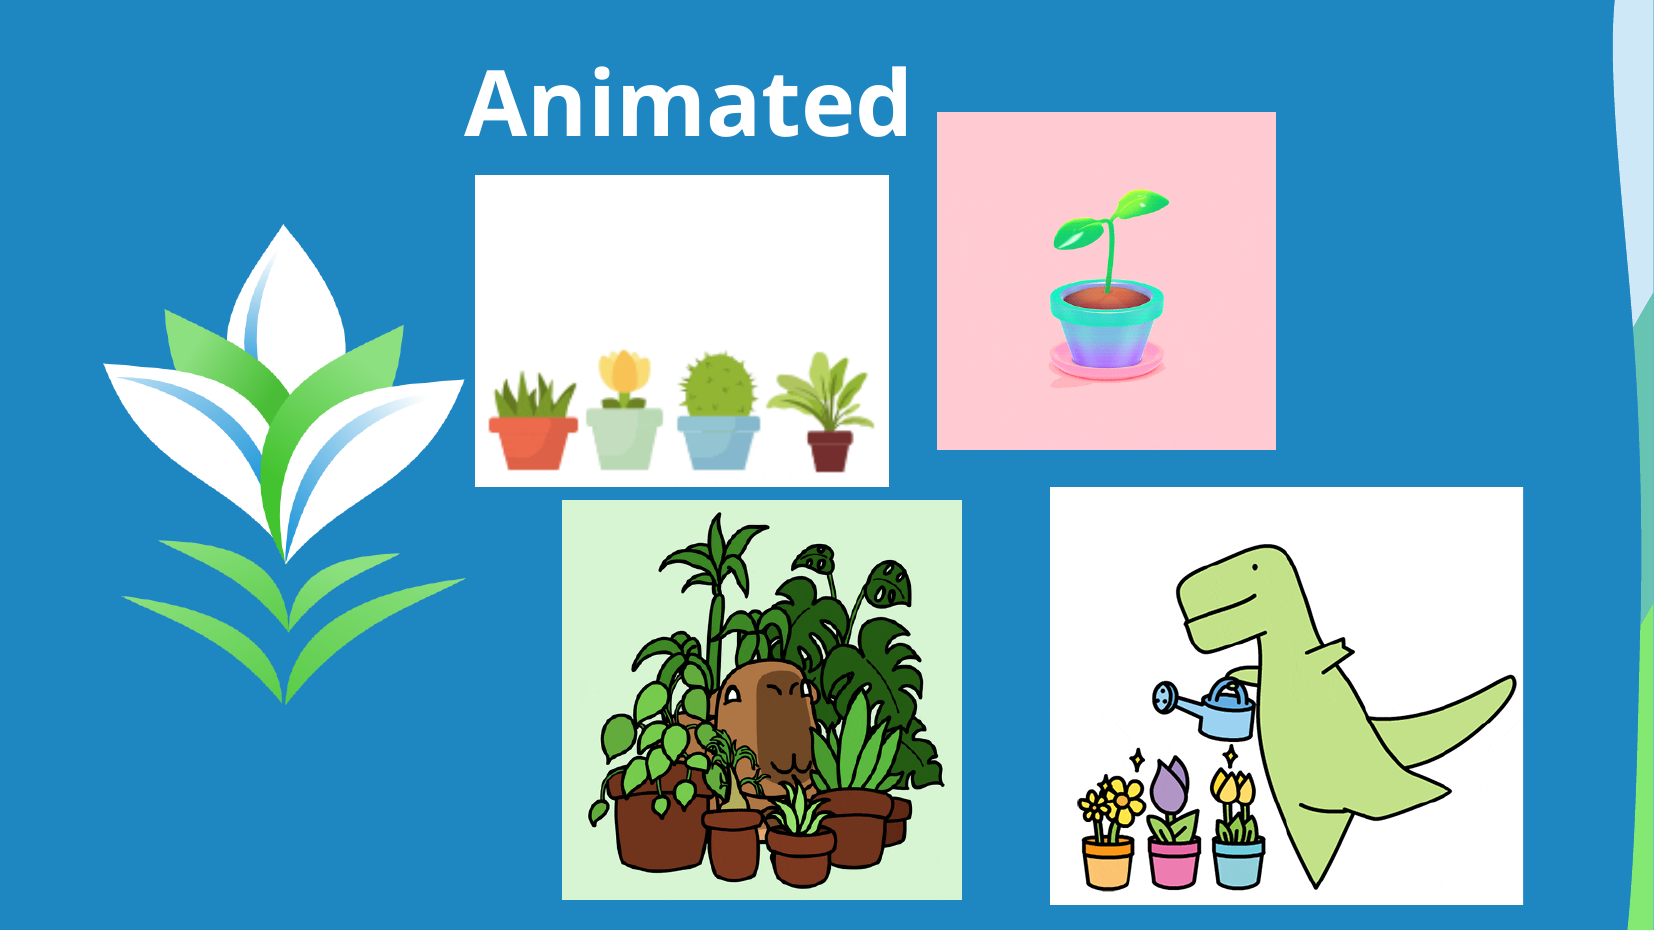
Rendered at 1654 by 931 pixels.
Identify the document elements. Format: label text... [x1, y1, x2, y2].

picture [475, 175, 889, 488]
picture [103, 224, 466, 706]
picture [562, 500, 962, 901]
picture [1050, 487, 1524, 905]
text_box Animated [450, 37, 1426, 163]
picture [937, 112, 1276, 451]
